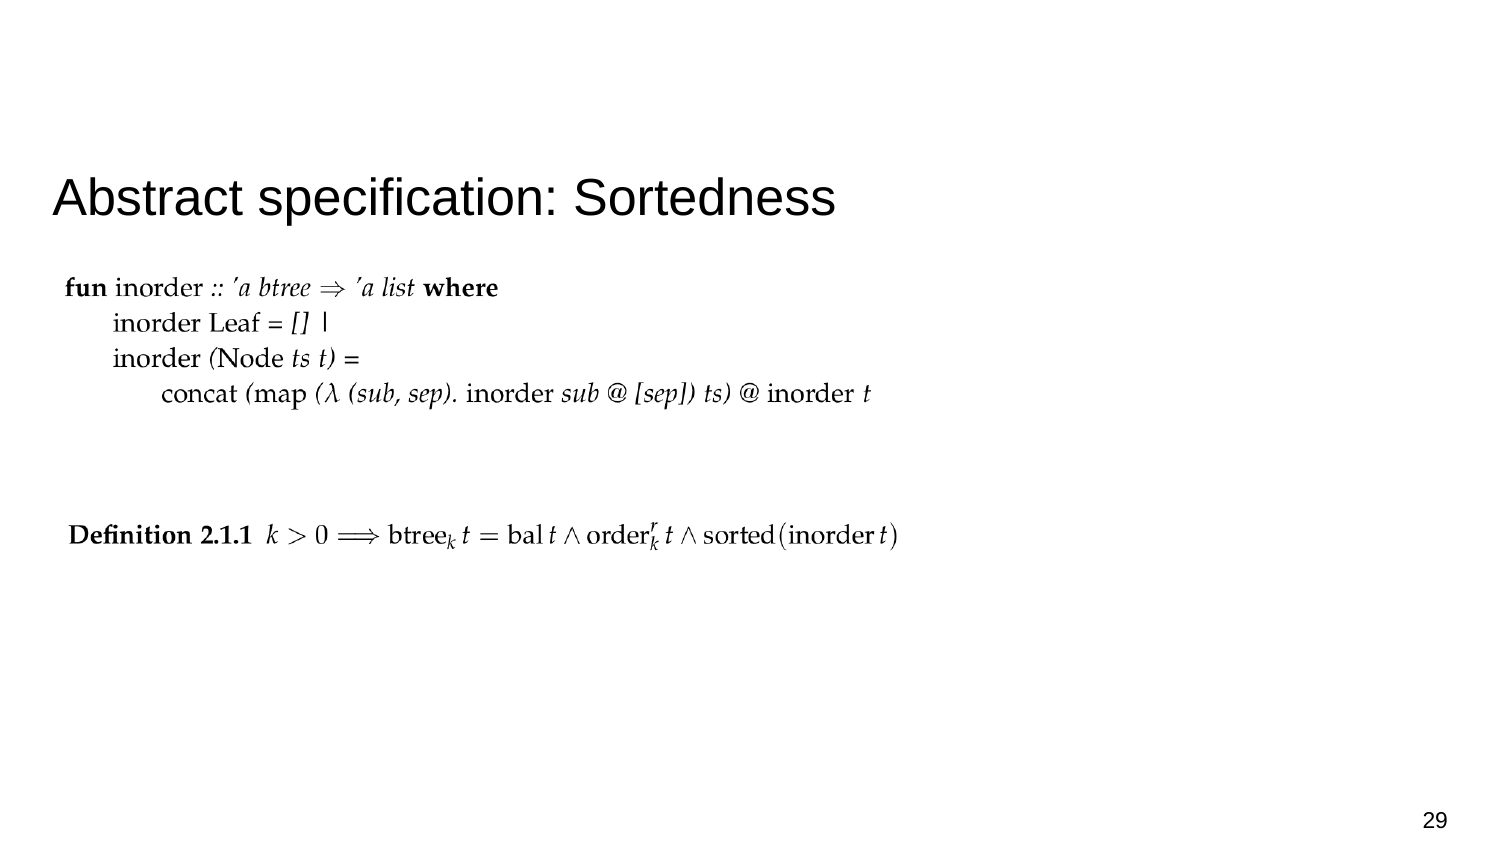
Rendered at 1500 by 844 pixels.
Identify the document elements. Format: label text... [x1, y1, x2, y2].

title Abstract specification: Sortedness [52, 159, 1449, 227]
picture [52, 501, 916, 568]
picture [52, 262, 886, 434]
